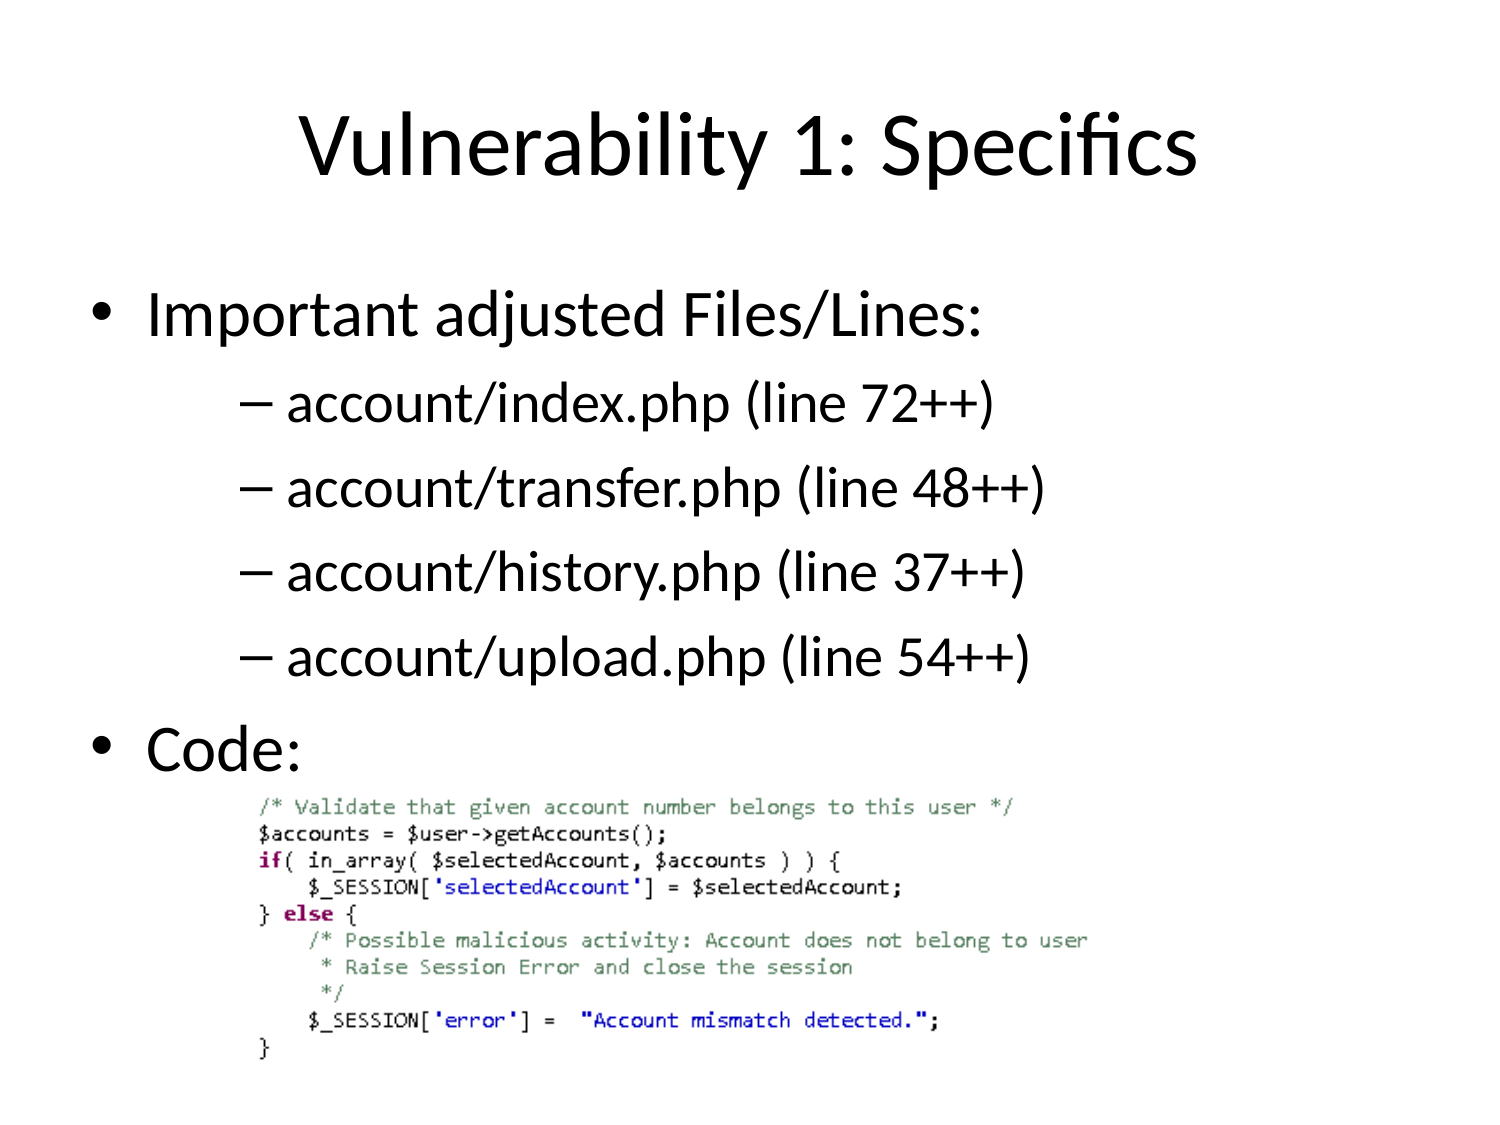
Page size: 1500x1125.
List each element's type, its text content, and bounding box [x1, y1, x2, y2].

picture [218, 786, 1105, 1065]
list Important adjusted Files/Lines: account/index.php (line 72++) account/transfer.php (line 48++) account/history.php (line 37++) account/upload.php (line 54++) Code: [75, 262, 1426, 1005]
title Vulnerability 1: Specifics [75, 45, 1426, 233]
